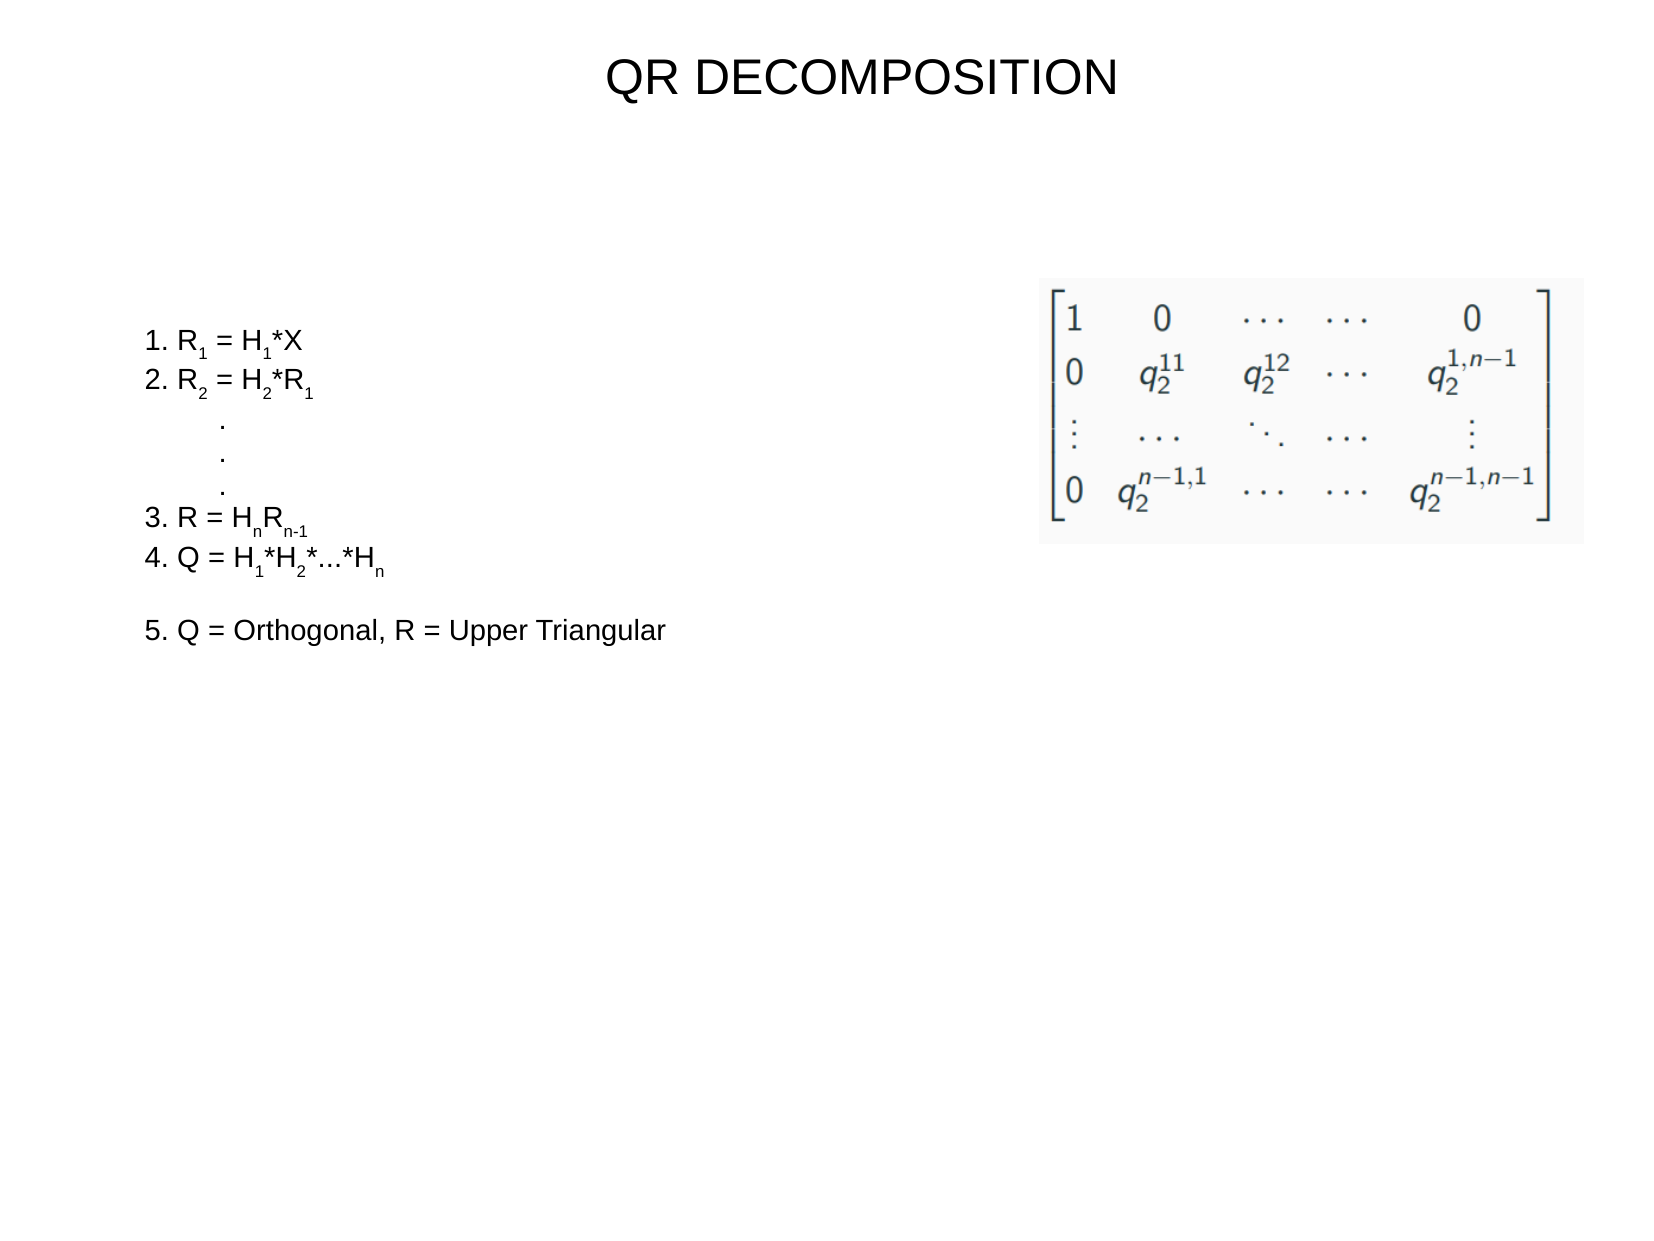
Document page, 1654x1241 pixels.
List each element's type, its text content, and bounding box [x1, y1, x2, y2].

text_box 1. R1 = H1*X 2. R2 = H2*R1 . . . 3. R = HnRn-1 4. Q = H1*H2*...*Hn 5. Q = Orthogonal, R = Upper Triangular [129, 316, 875, 734]
picture [1039, 278, 1584, 544]
title QR DECOMPOSITION [389, 35, 1335, 119]
